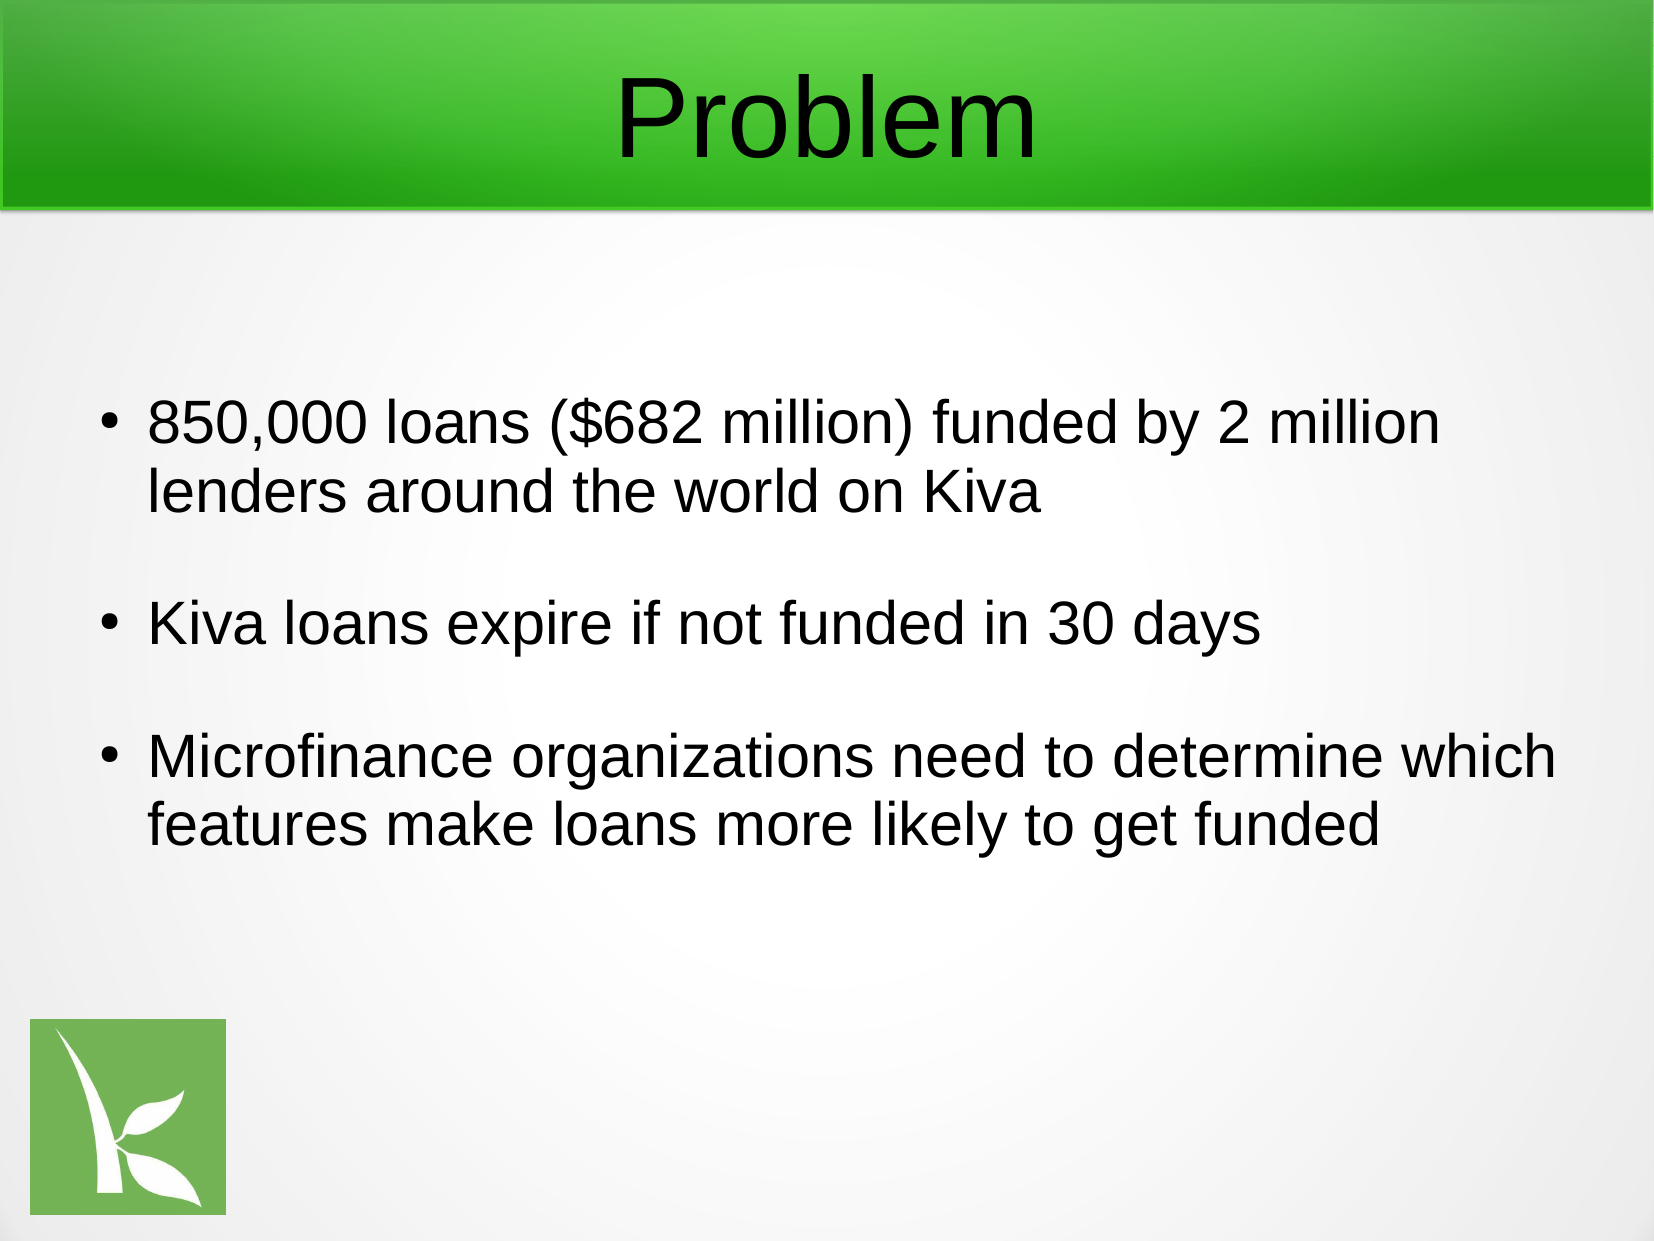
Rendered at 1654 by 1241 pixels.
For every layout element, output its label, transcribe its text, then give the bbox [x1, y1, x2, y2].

list 850,000 loans ($682 million) funded by 2 million lenders around the world on Kiva Kiva loans expire if not funded in 30 days Microfinance organizations need to determine which features make loans more likely to get funded [82, 255, 1571, 1096]
picture [30, 1019, 226, 1216]
title Problem [82, 22, 1571, 214]
